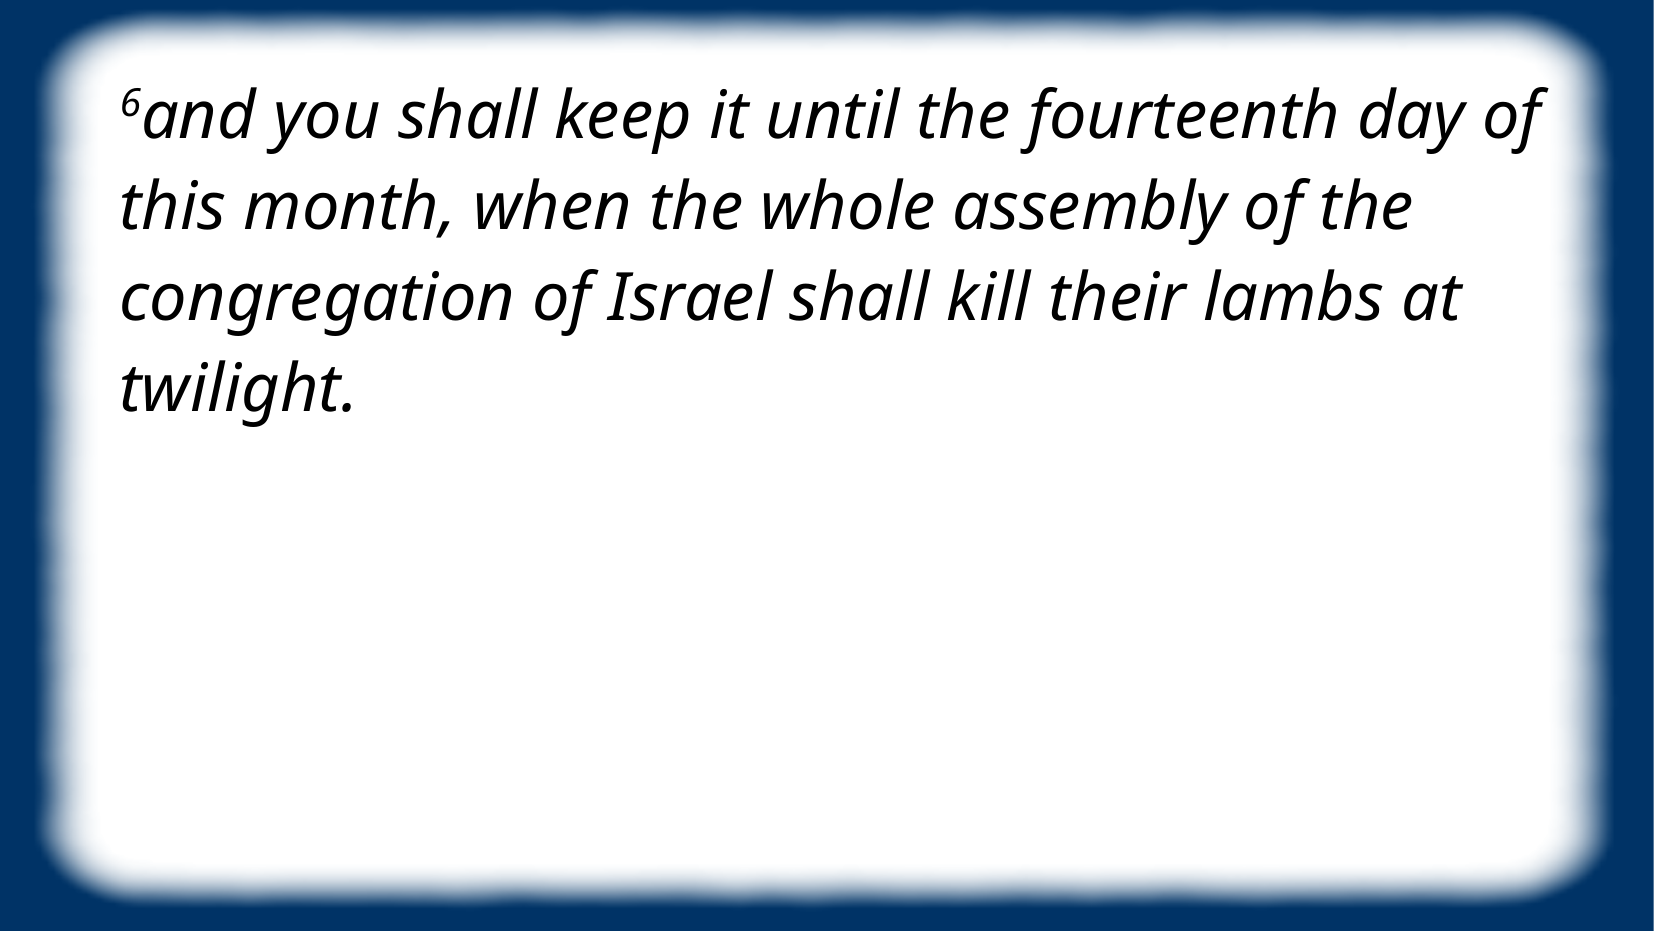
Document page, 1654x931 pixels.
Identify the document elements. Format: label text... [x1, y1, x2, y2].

picture [0, 0, 1654, 931]
text_box 6and you shall keep it until the fourteenth day of this month, when the whole assembly of the congregation of Israel shall kill their lambs at twilight. [105, 60, 1561, 436]
